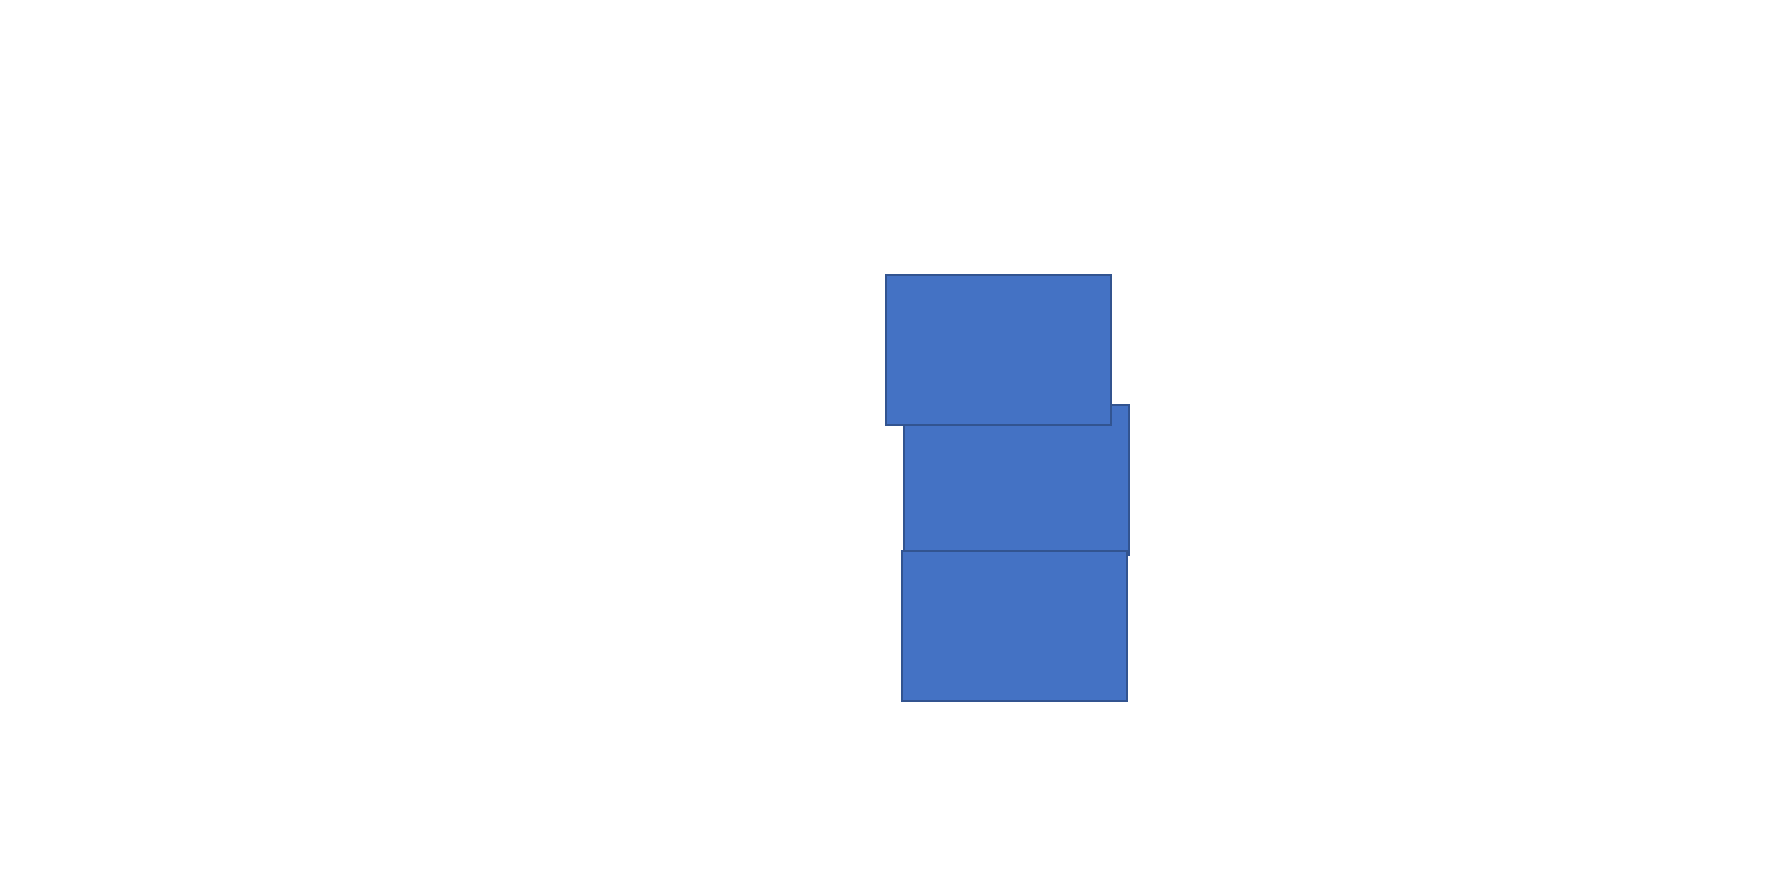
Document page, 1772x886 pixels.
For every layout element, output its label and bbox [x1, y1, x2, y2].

text_box [885, 275, 1129, 702]
